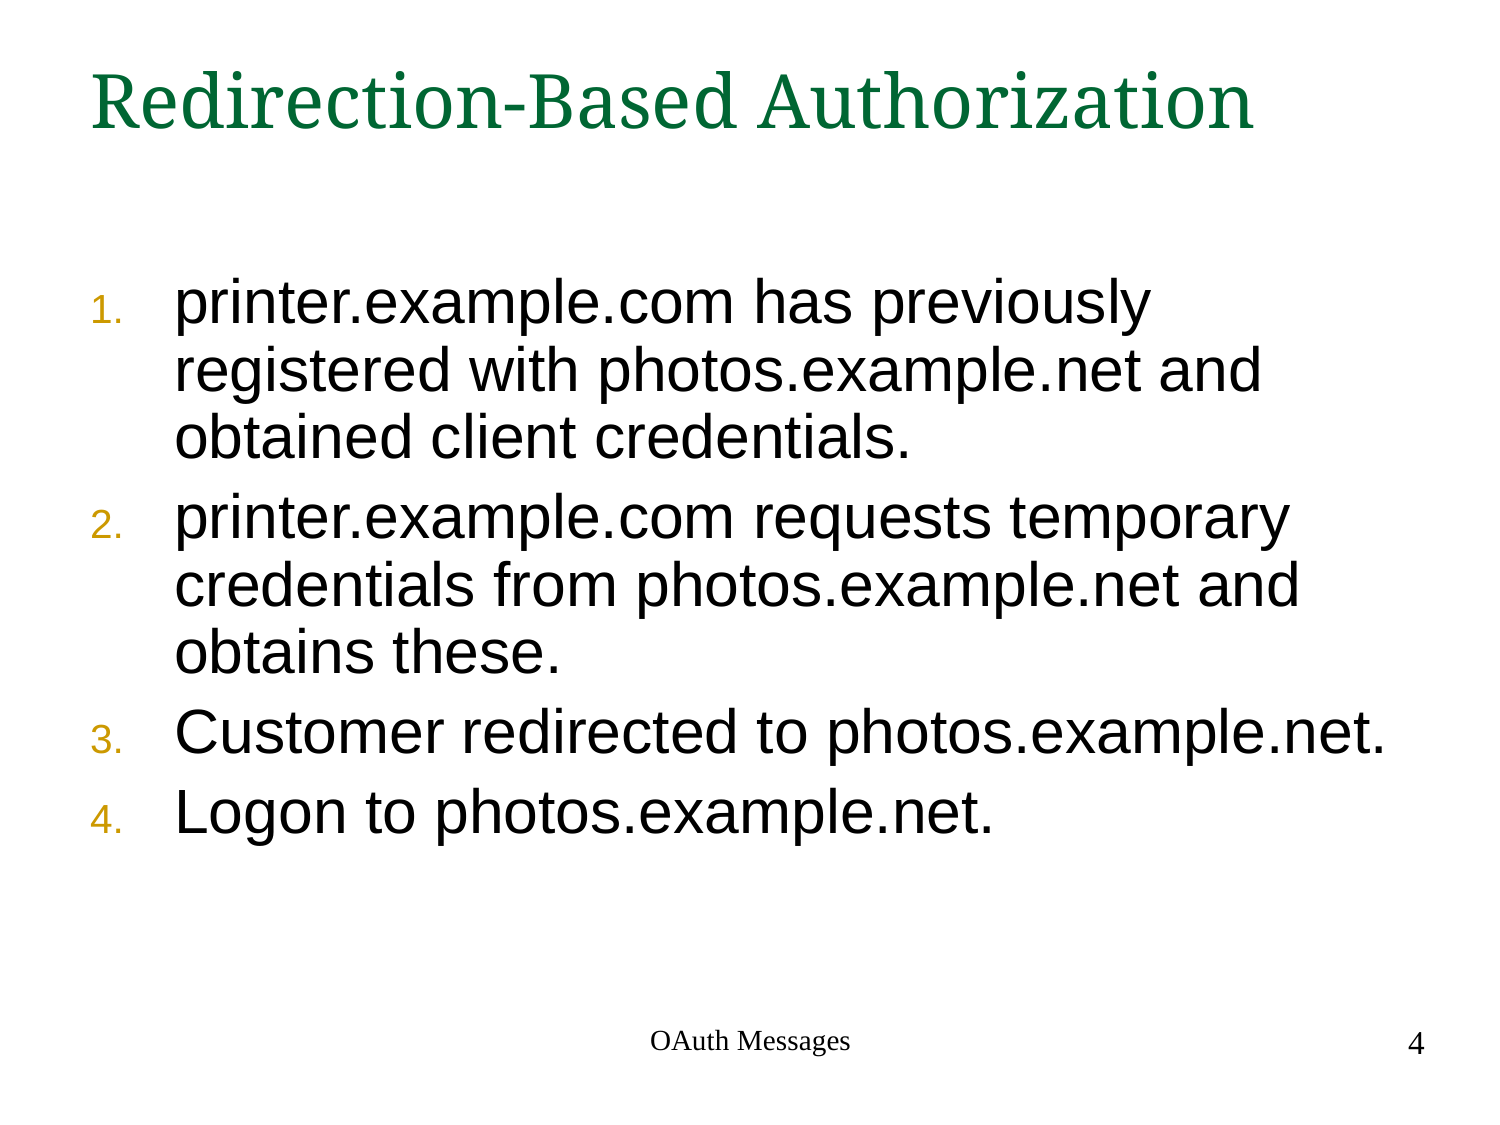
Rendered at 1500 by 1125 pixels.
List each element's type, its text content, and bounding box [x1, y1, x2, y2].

list printer.example.com has previously registered with photos.example.net and obtained client credentials. printer.example.com requests temporary credentials from photos.example.net and obtains these. Customer redirected to photos.example.net. Logon to photos.example.net. [75, 262, 1425, 1006]
title Redirection-Based Authorization [75, 45, 1425, 233]
